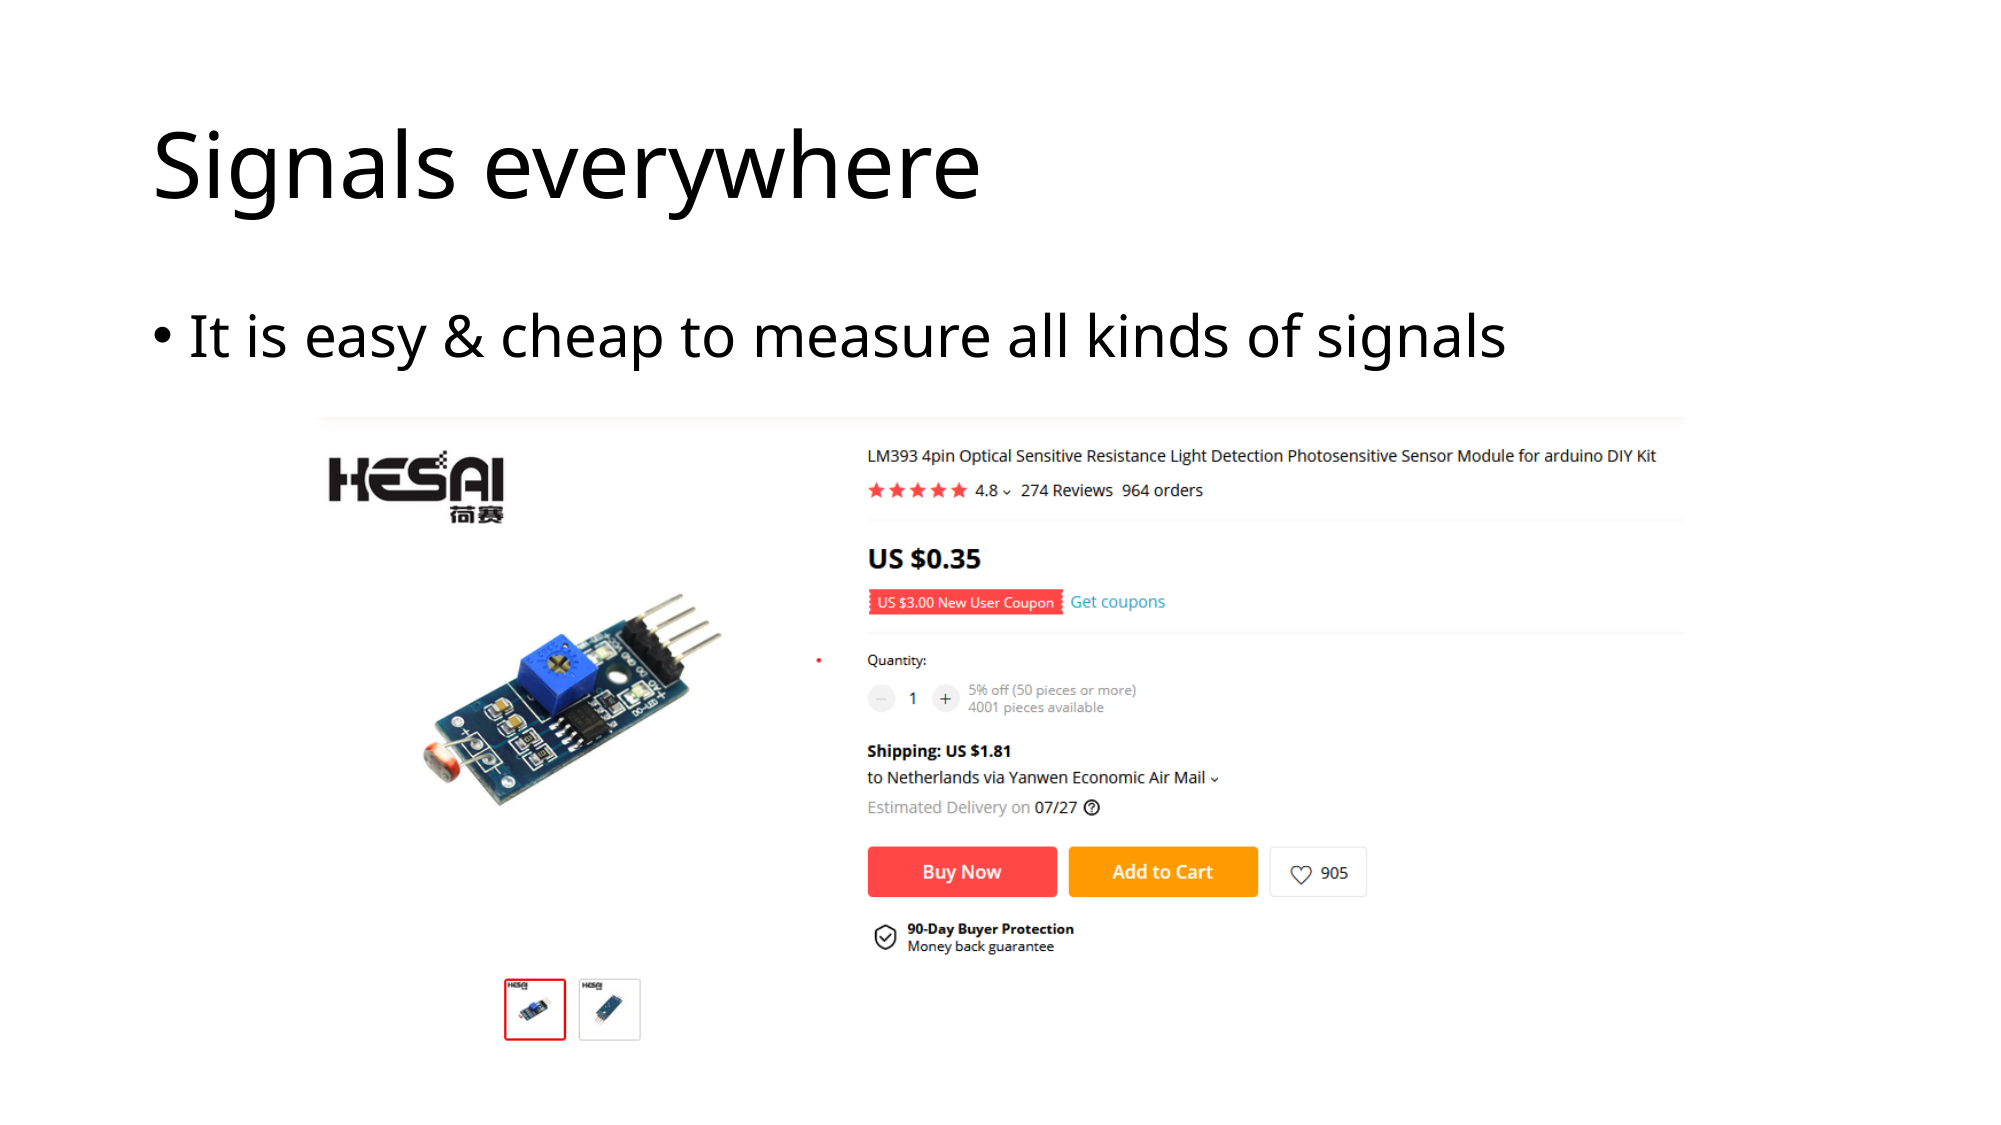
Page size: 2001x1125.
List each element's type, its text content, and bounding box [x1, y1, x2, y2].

picture [316, 417, 1684, 1066]
list It is easy & cheap to measure all kinds of signals [137, 299, 1863, 1014]
title Signals everywhere [137, 59, 1863, 278]
